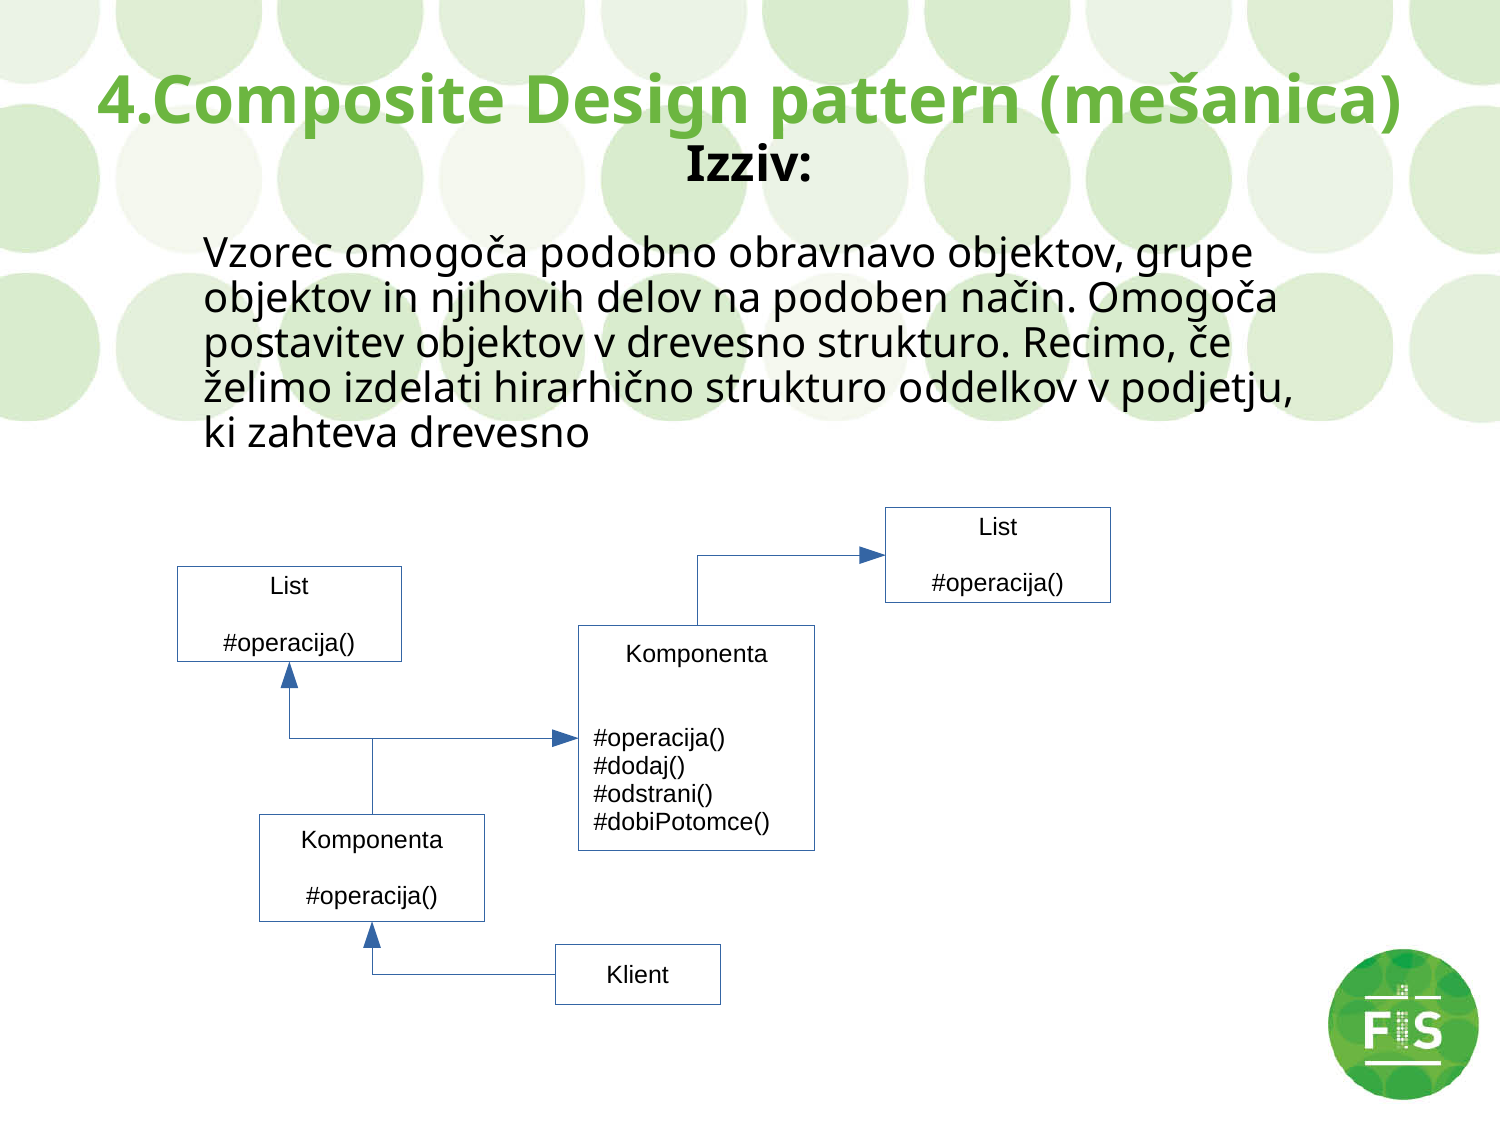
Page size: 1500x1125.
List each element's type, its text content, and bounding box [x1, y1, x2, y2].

text_box List #operacija() [885, 507, 1111, 603]
picture [0, 0, 1500, 1125]
text_box Klient [555, 944, 721, 1005]
text_box Komponenta #operacija() #dodaj() #odstrani() #dobiPotomce() [578, 625, 815, 851]
text_box Komponenta #operacija() [259, 814, 485, 922]
title 4.Composite Design pattern (mešanica) Izziv: [75, 59, 1425, 233]
text_box List #operacija() [177, 566, 402, 662]
list Vzorec omogoča podobno obravnavo objektov, grupe objektov in njihovih delov na podoben način. Omogoča postavitev objektov v drevesno strukturo. Recimo, če želimo izdelati hirarhično strukturo oddelkov v podjetju, ki zahteva drevesno [118, 224, 1323, 343]
